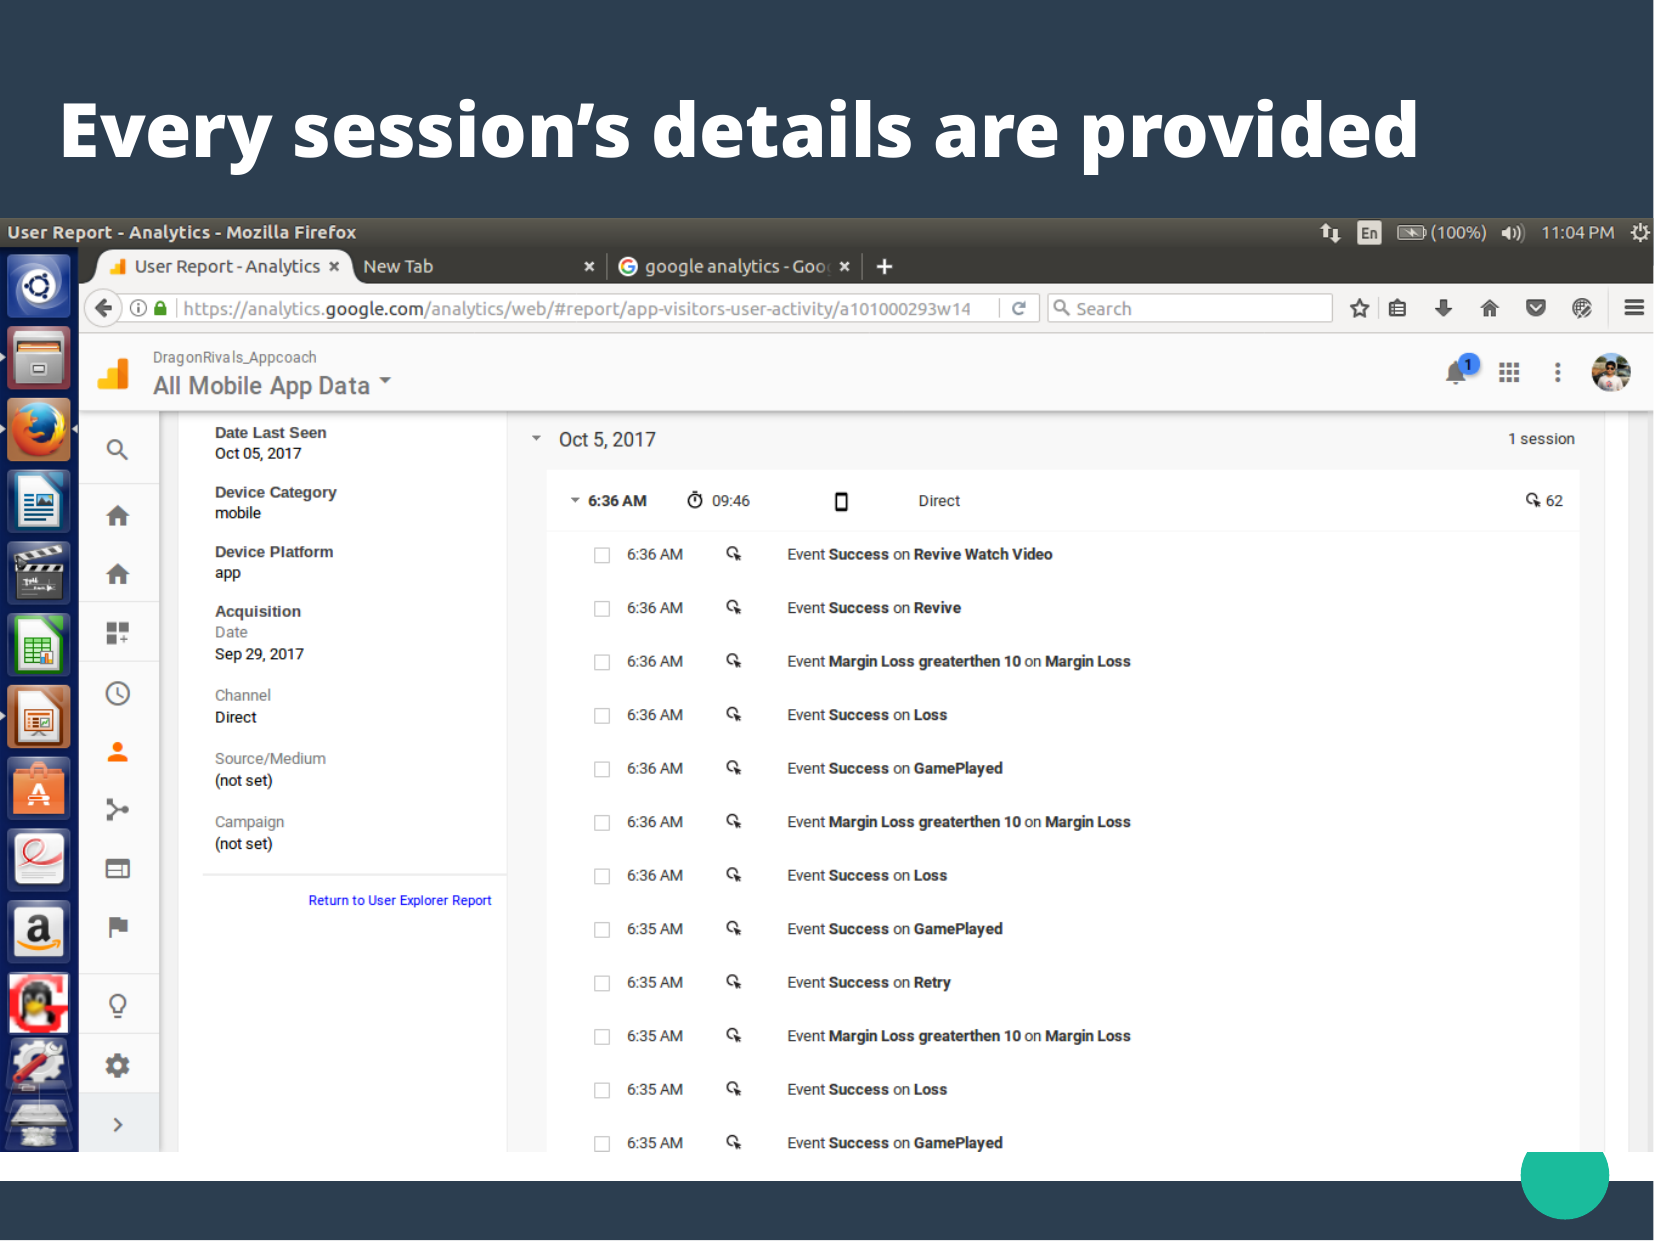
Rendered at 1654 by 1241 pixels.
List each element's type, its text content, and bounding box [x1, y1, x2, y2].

picture [0, 218, 1654, 1152]
title Every session’s details are provided [59, 49, 1595, 207]
